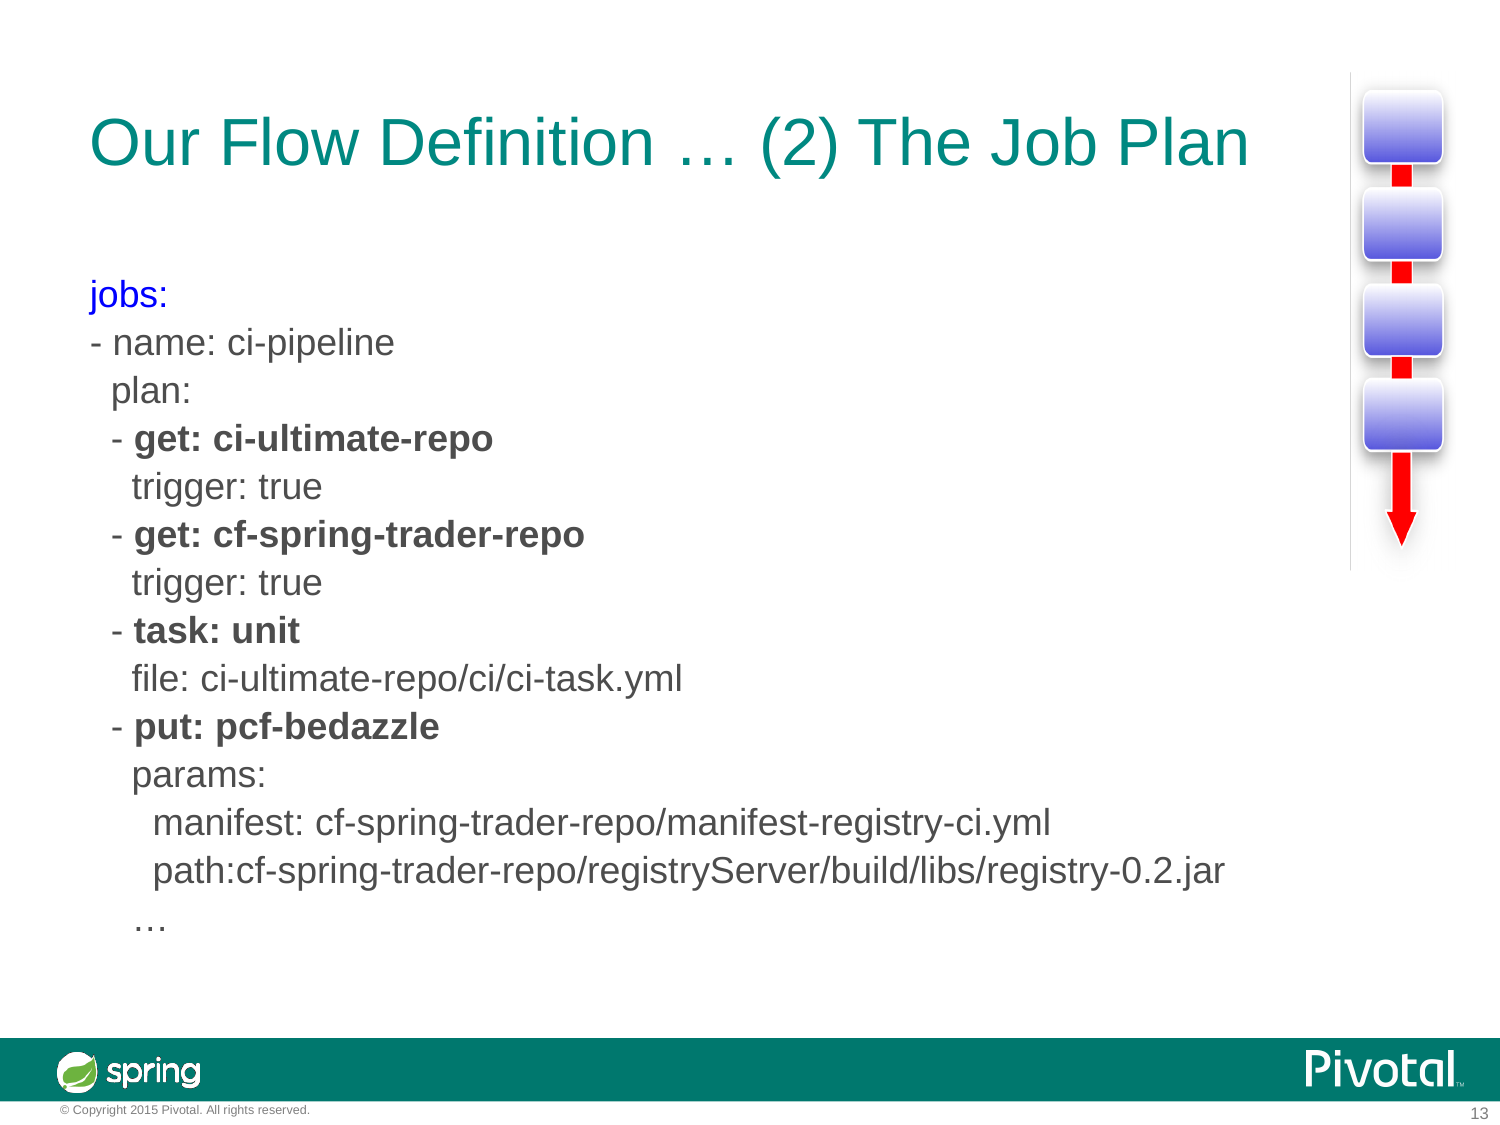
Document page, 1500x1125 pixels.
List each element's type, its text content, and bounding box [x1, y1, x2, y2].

picture [32, 1041, 210, 1103]
picture [1306, 1050, 1464, 1087]
list jobs: - name: ci-pipeline plan: - get: ci-ultimate-repo trigger: true - get: cf-spring-trader-repo trigger: true - task: unit file: ci-ultimate-repo/ci/ci-task.yml - put: pcf-bedazzle params: manifest: cf-spring-trader-repo/manifest-registry-ci.yml path:cf-spring-trader-repo/registryServer/build/libs/registry-0.2.jar … [75, 262, 1426, 1005]
picture [1350, 44, 1456, 627]
title Our Flow Definition … (2) The Job Plan [75, 45, 1350, 233]
